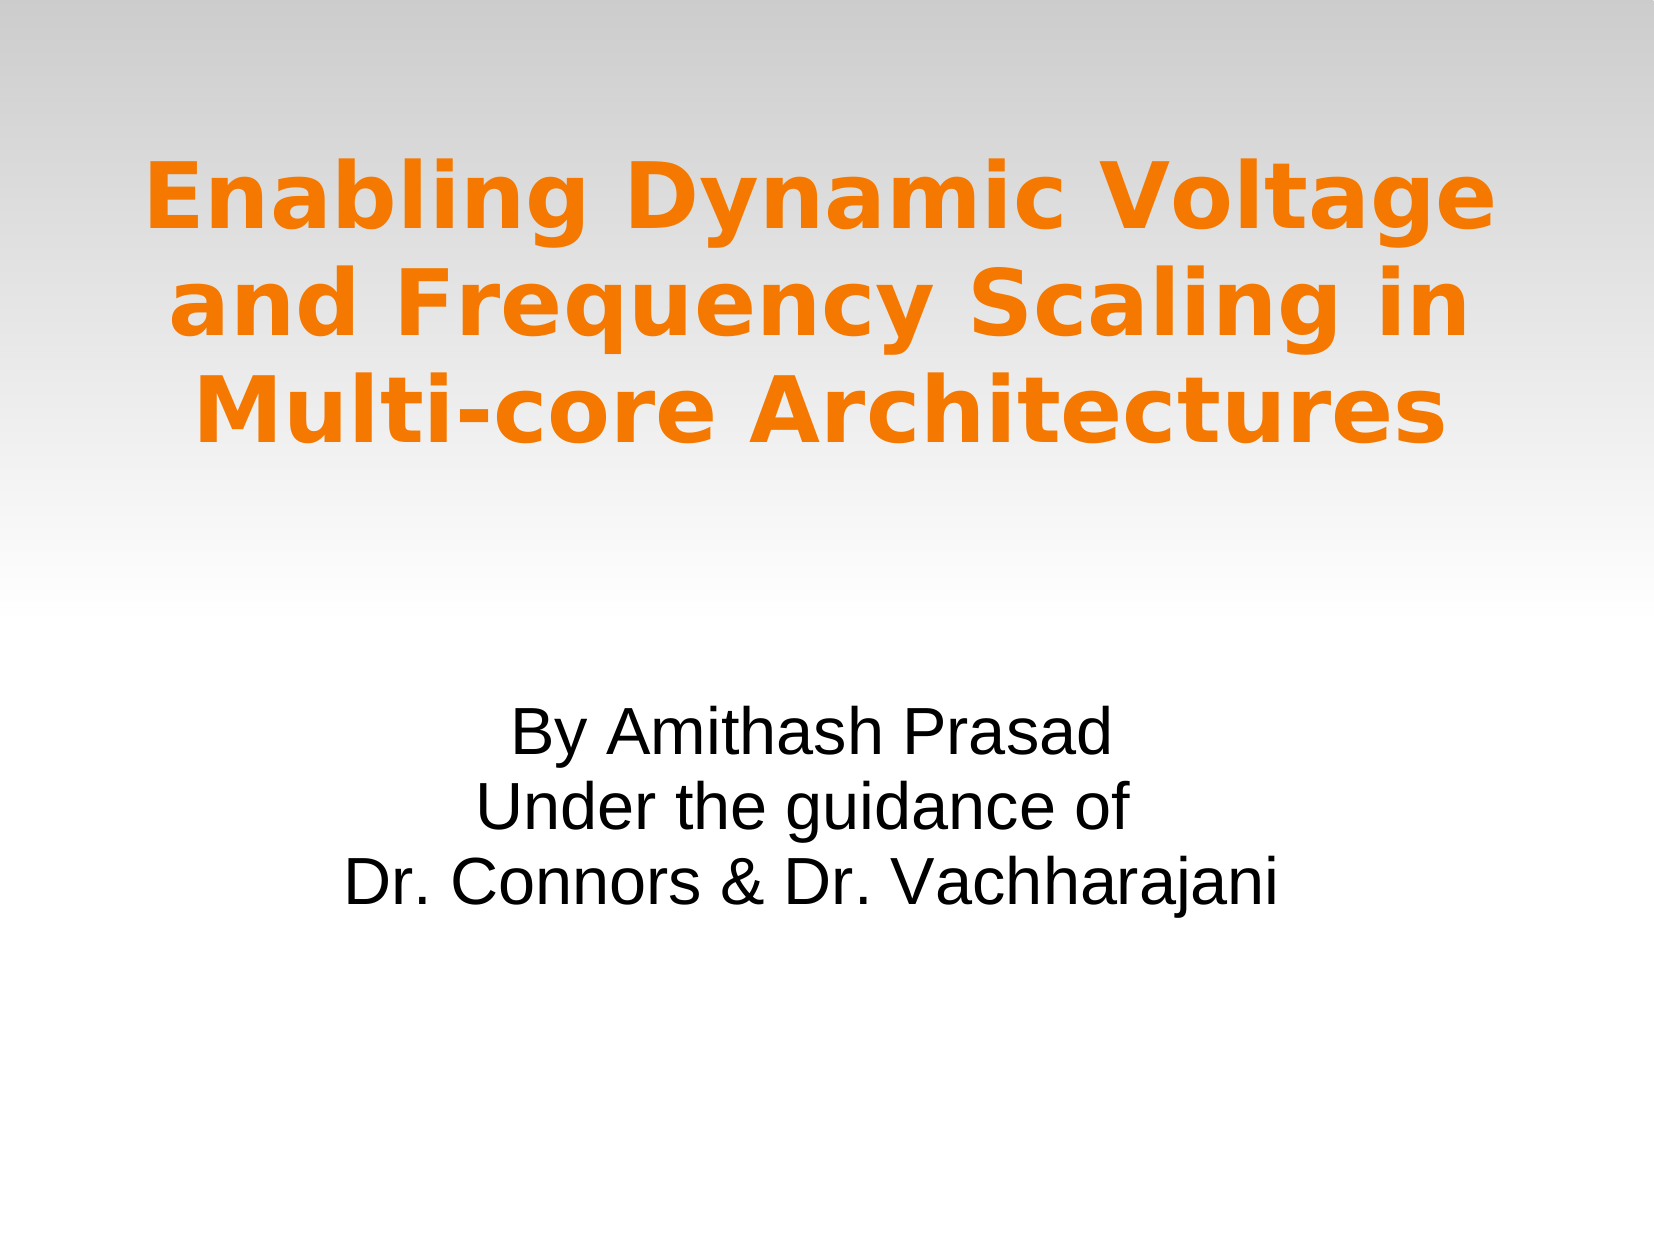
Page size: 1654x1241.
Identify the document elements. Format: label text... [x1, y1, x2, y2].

title Enabling Dynamic Voltage and Frequency Scaling in Multi-core Architectures [112, 143, 1530, 465]
subtitle By Amithash Prasad Under the guidance of Dr. Connors & Dr. Vachharajani [118, 637, 1506, 976]
